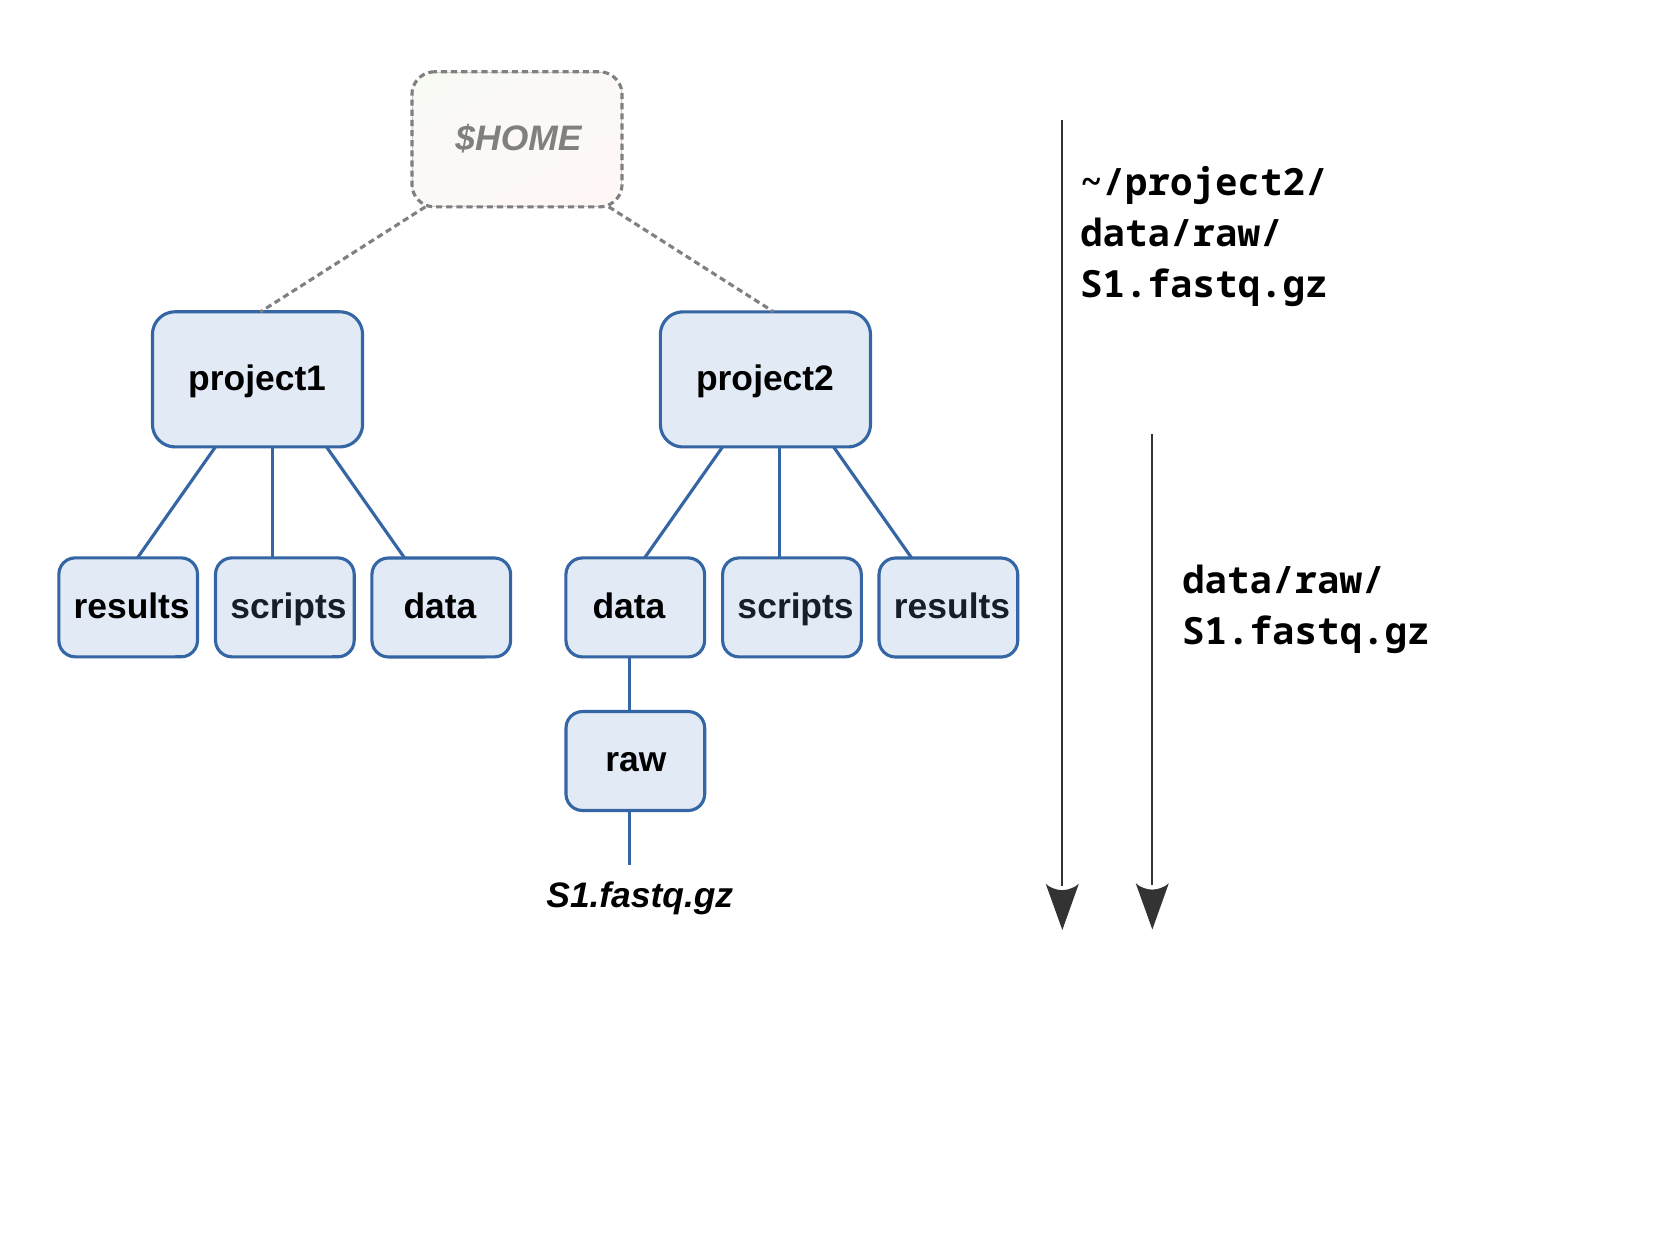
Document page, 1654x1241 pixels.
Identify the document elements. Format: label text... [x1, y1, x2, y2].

text_box data [388, 579, 498, 636]
text_box raw [590, 731, 700, 789]
text_box [565, 557, 705, 657]
text_box [411, 71, 623, 207]
text_box $HOME [436, 110, 602, 168]
text_box project2 [681, 350, 856, 446]
text_box [371, 557, 511, 657]
text_box S1.fastq.gz [531, 867, 760, 940]
text_box [152, 311, 363, 447]
text_box results [1018, 579, 1026, 636]
text_box project1 [173, 350, 346, 446]
text_box data/raw/ S1.fastq.gz [1167, 546, 1453, 646]
text_box [58, 557, 198, 579]
text_box [215, 557, 355, 657]
text_box scripts [355, 579, 363, 636]
text_box [879, 558, 1018, 658]
text_box [660, 311, 871, 447]
text_box ~/project2/ data/raw/S1.fastq.gz [1065, 148, 1381, 276]
text_box [722, 557, 862, 657]
text_box data [577, 579, 687, 636]
text_box results [58, 579, 216, 674]
text_box [565, 711, 705, 811]
text_box scripts [862, 579, 870, 636]
